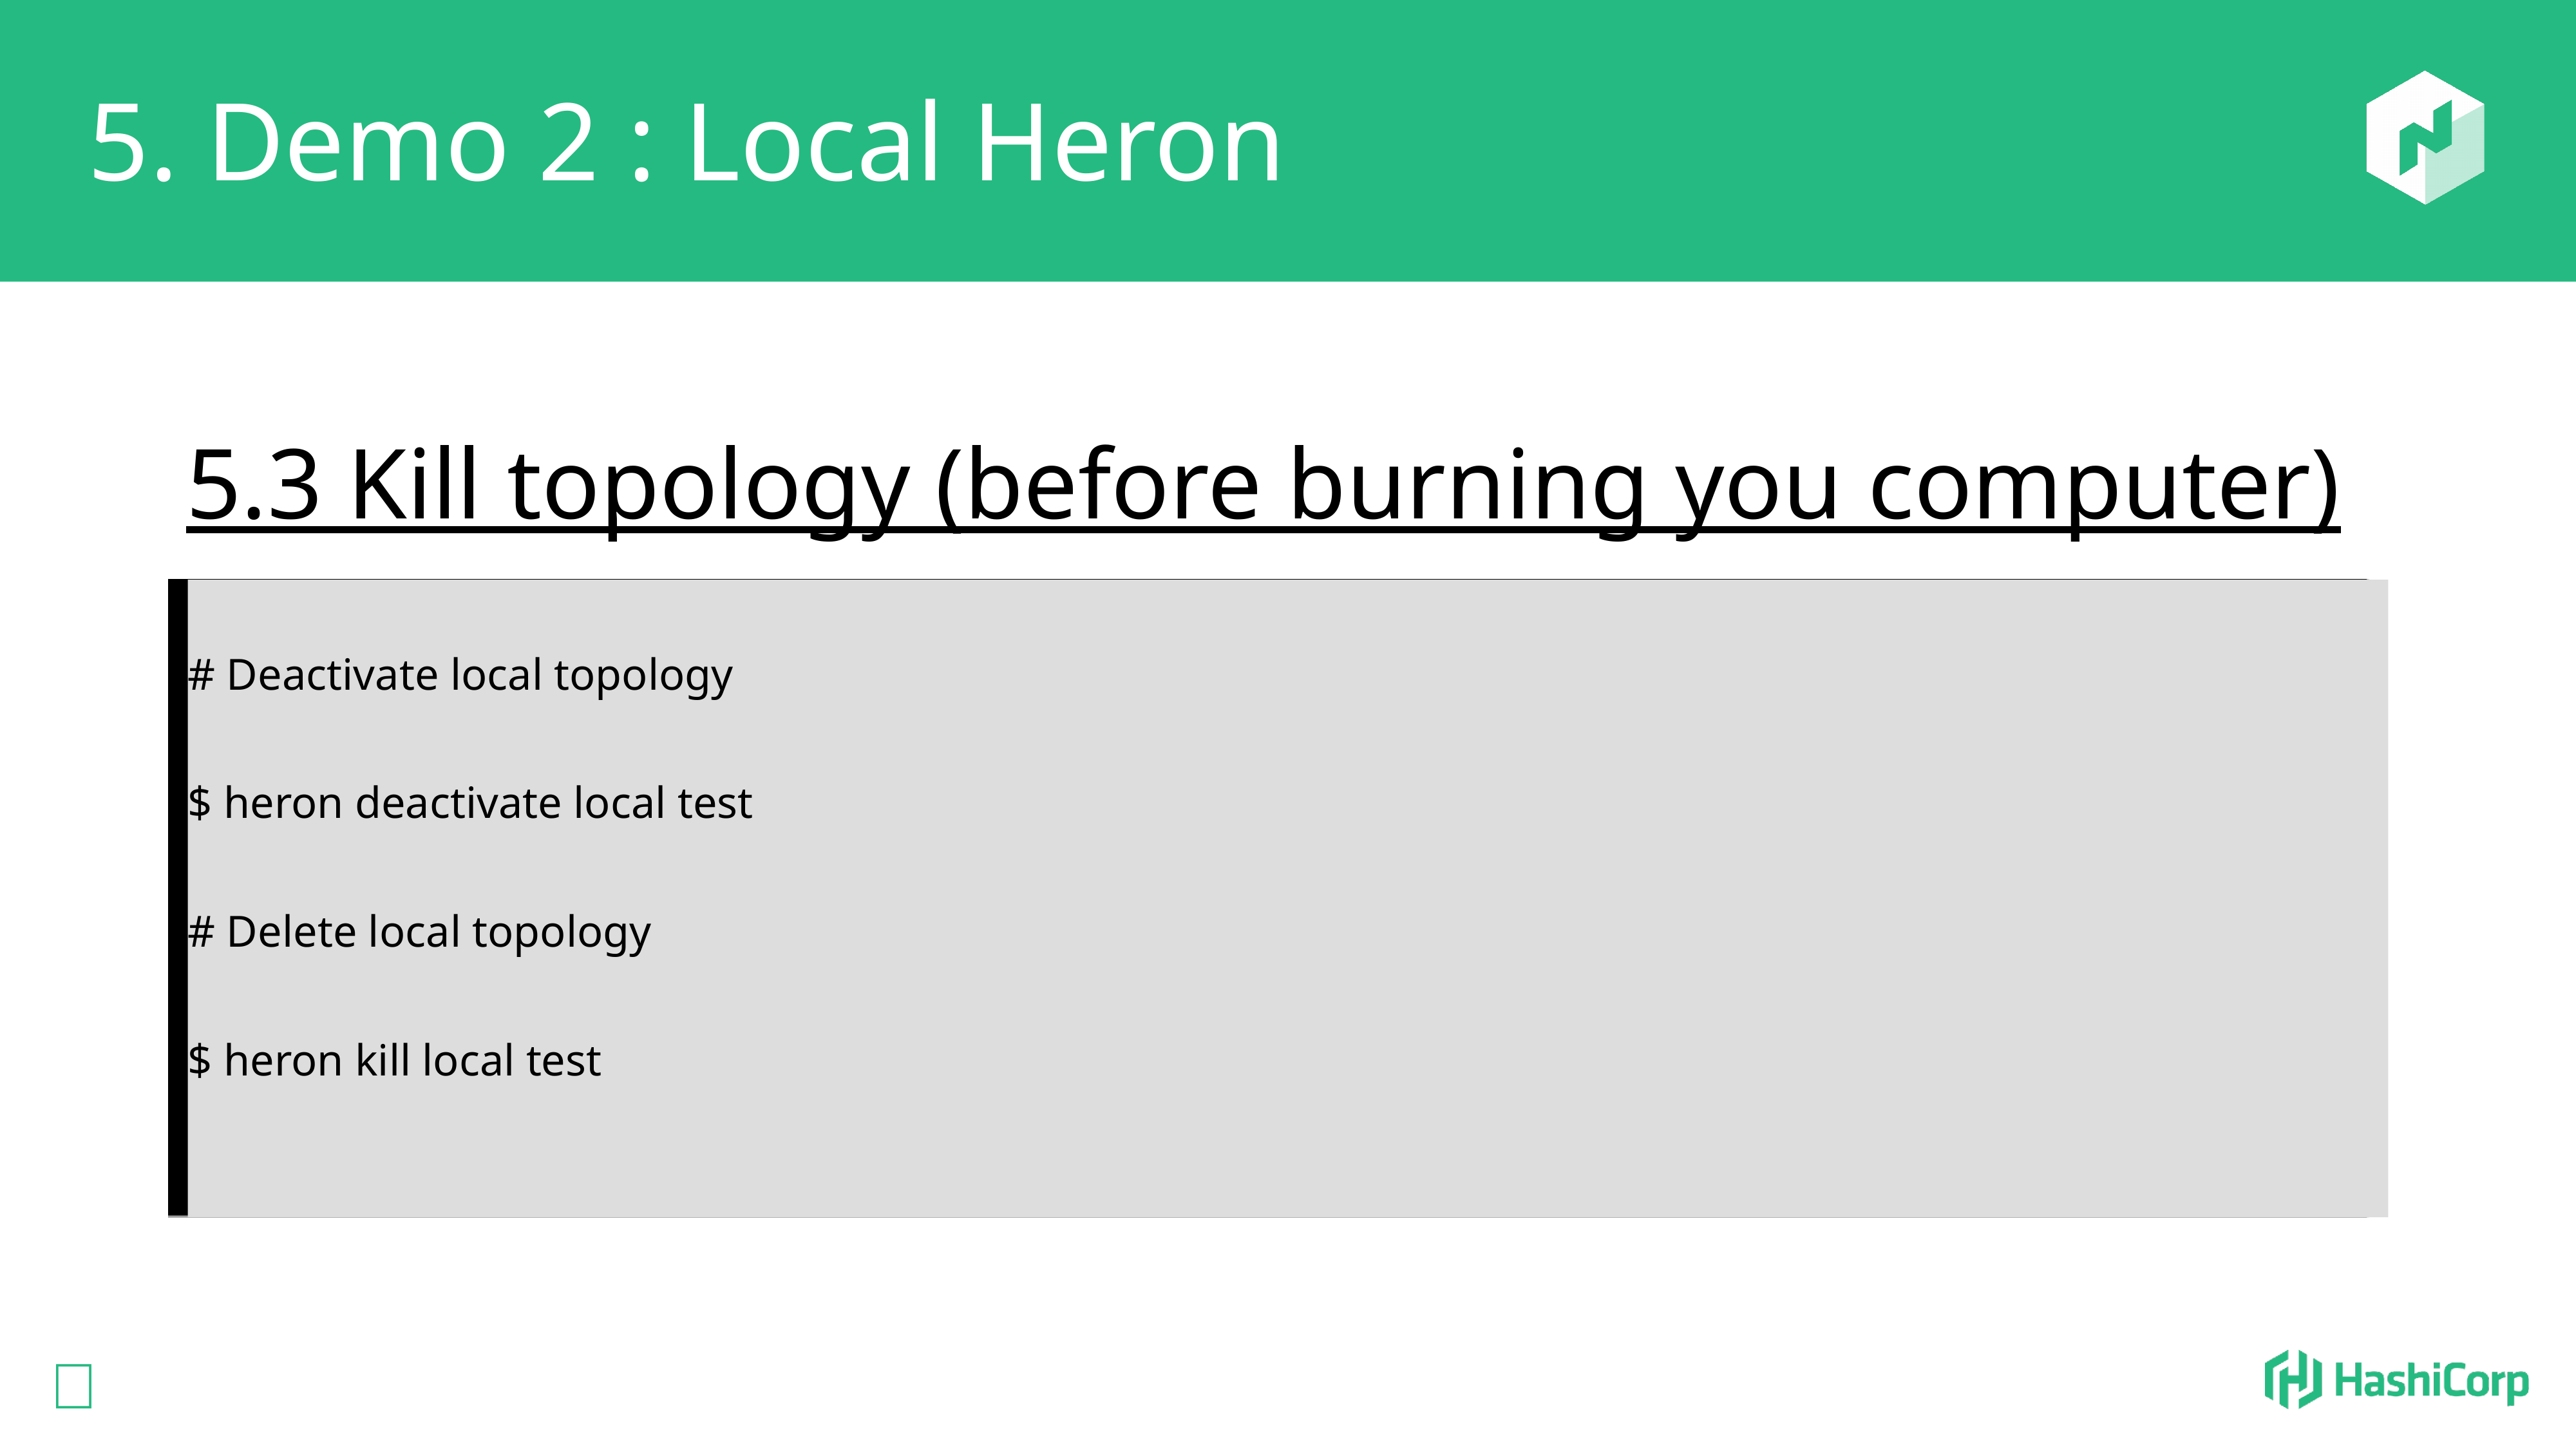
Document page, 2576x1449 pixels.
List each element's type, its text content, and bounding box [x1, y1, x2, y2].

picture [2265, 1349, 2529, 1410]
list # Deactivate local topology $ heron deactivate local test # Delete local topology $ heron kill local test [187, 580, 2389, 1218]
picture [2358, 70, 2493, 205]
list 5.3 Kill topology (before burning you computer) [186, 402, 2387, 580]
title 5. Demo 2 : Local Heron [82, 37, 2313, 238]
